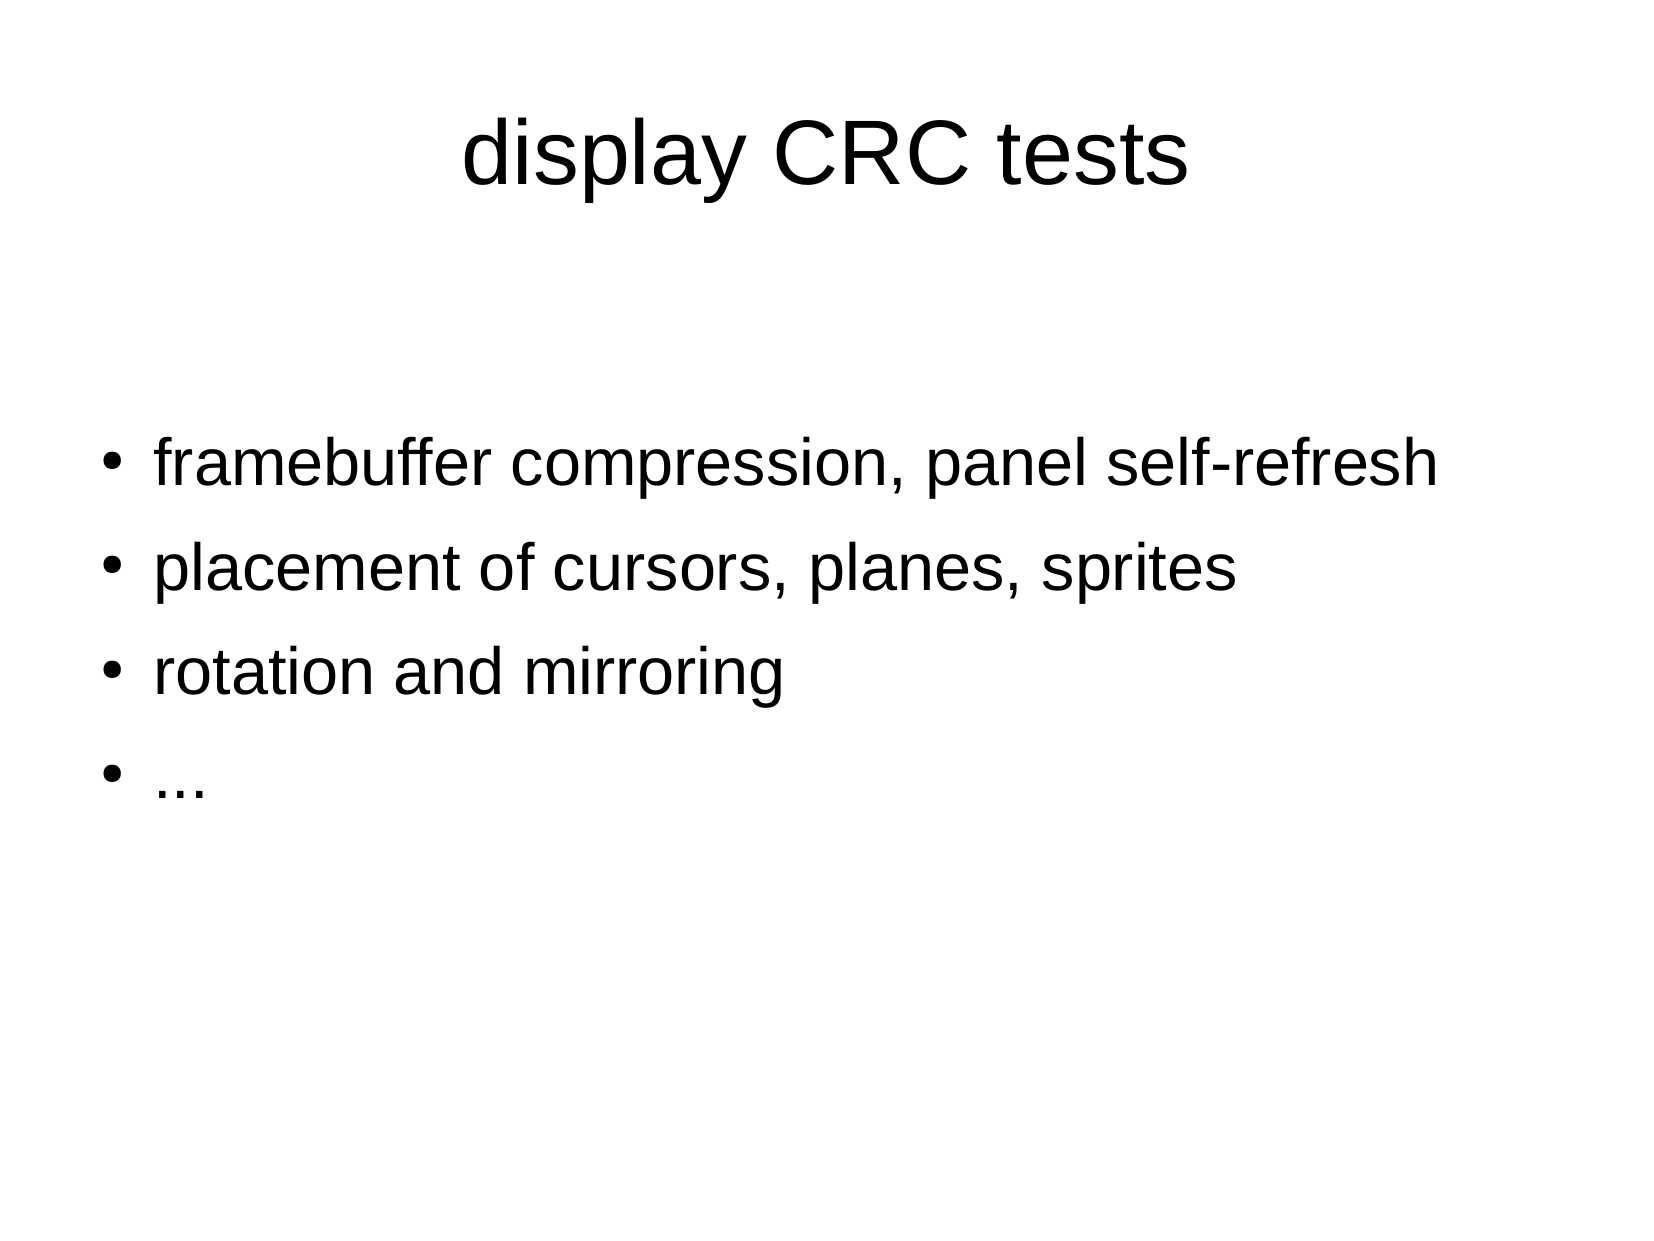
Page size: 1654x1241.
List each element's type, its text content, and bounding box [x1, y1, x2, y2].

title display CRC tests [82, 49, 1571, 257]
list framebuffer compression, panel self-refresh placement of cursors, planes, sprites rotation and mirroring ... [82, 425, 1571, 1015]
